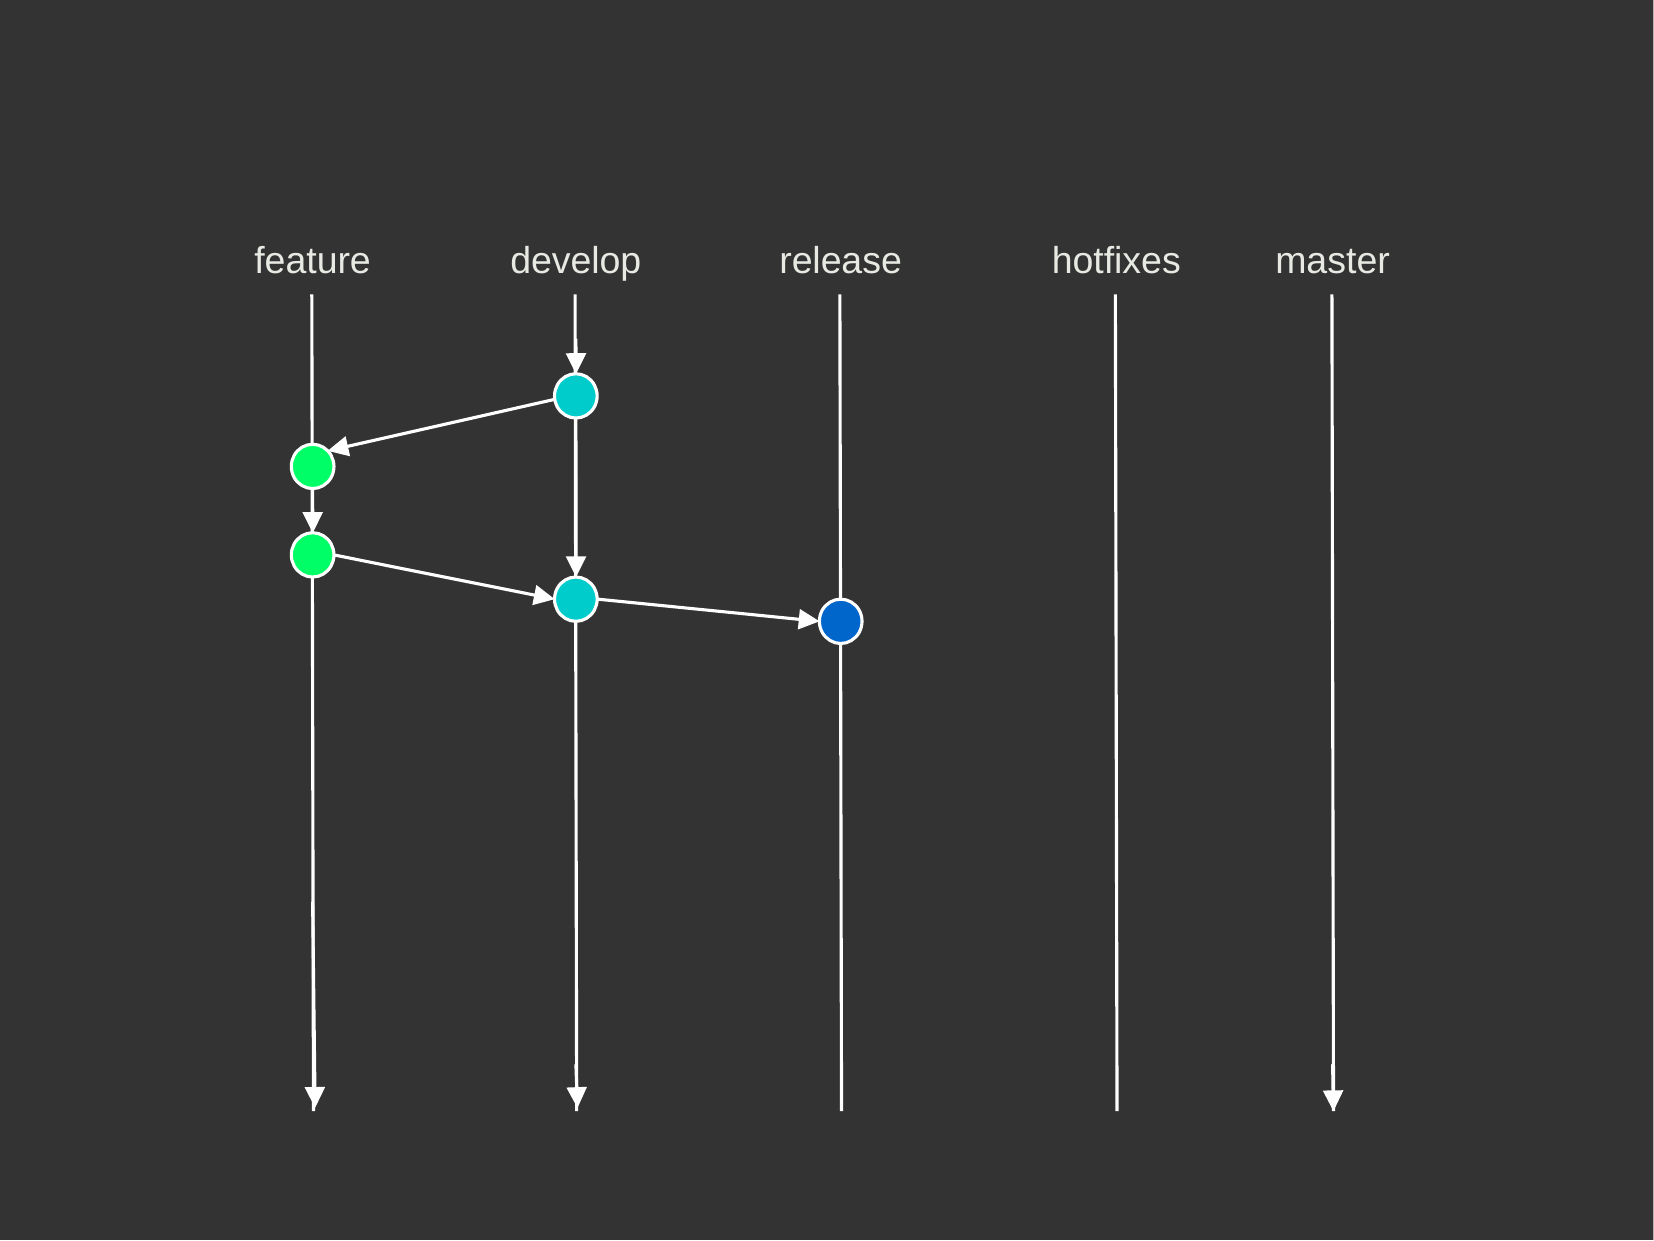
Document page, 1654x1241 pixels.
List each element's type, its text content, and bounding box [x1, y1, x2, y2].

text_box [819, 599, 863, 644]
text_box release [732, 220, 949, 295]
text_box [291, 444, 334, 489]
text_box [291, 532, 334, 578]
text_box feature [204, 220, 421, 295]
text_box [554, 577, 598, 622]
text_box [554, 373, 598, 418]
text_box develop [467, 220, 685, 295]
text_box hotfixes [1008, 220, 1224, 295]
text_box master [1224, 220, 1441, 295]
